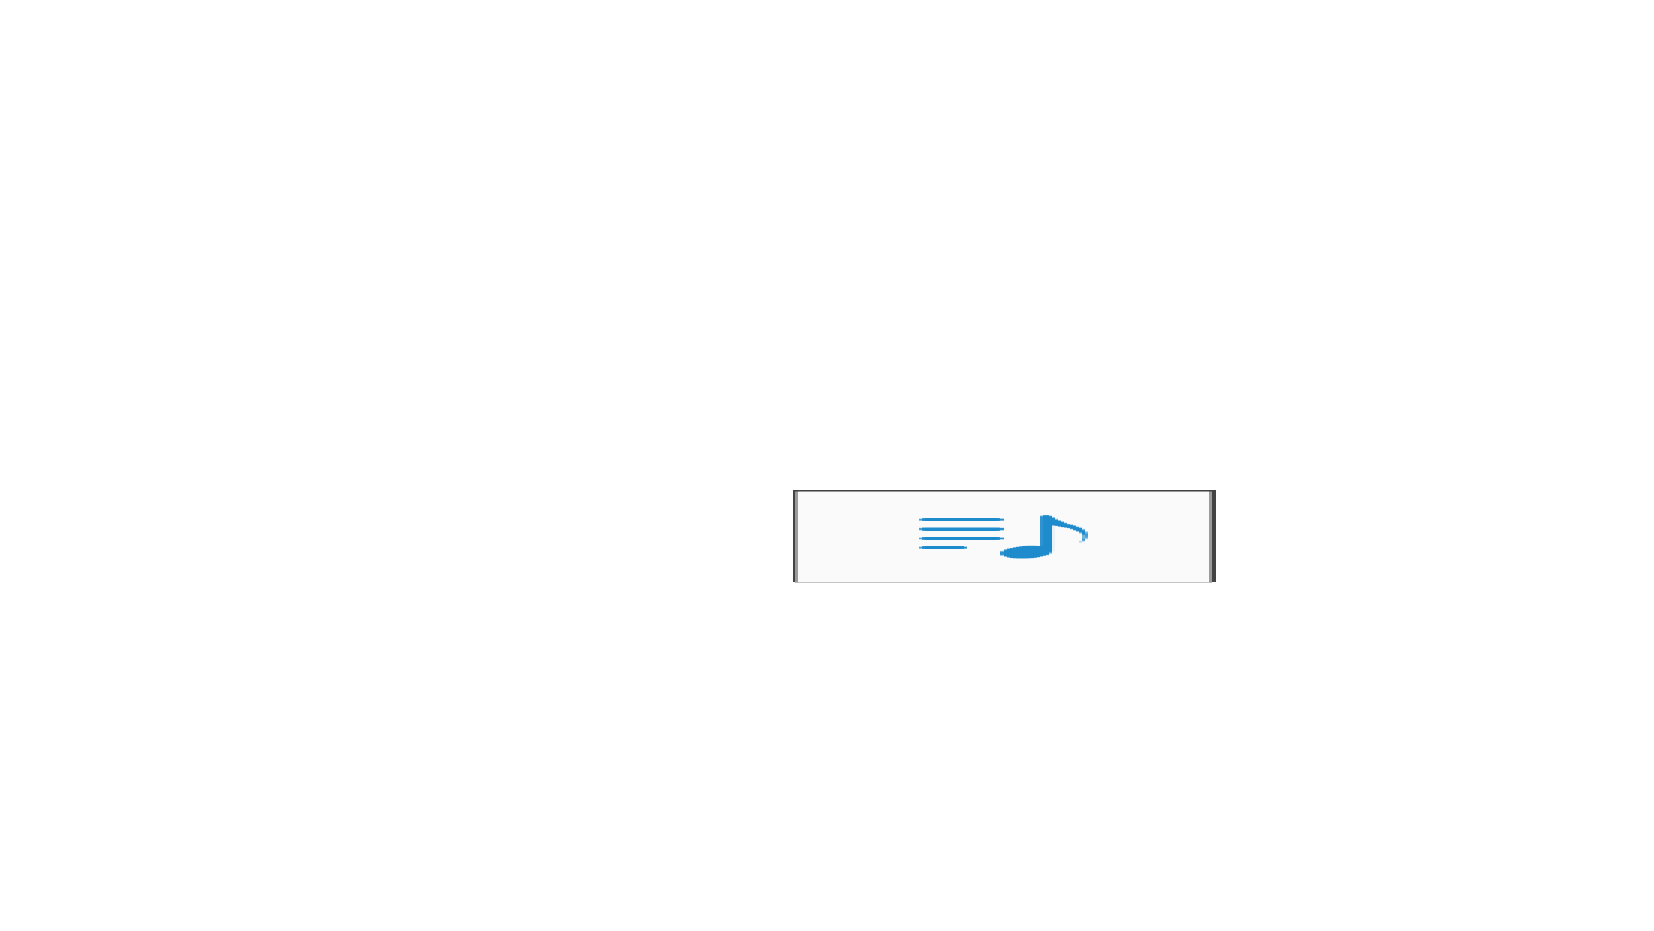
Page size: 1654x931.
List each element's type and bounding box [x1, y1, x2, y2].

text_box [791, 489, 1217, 584]
